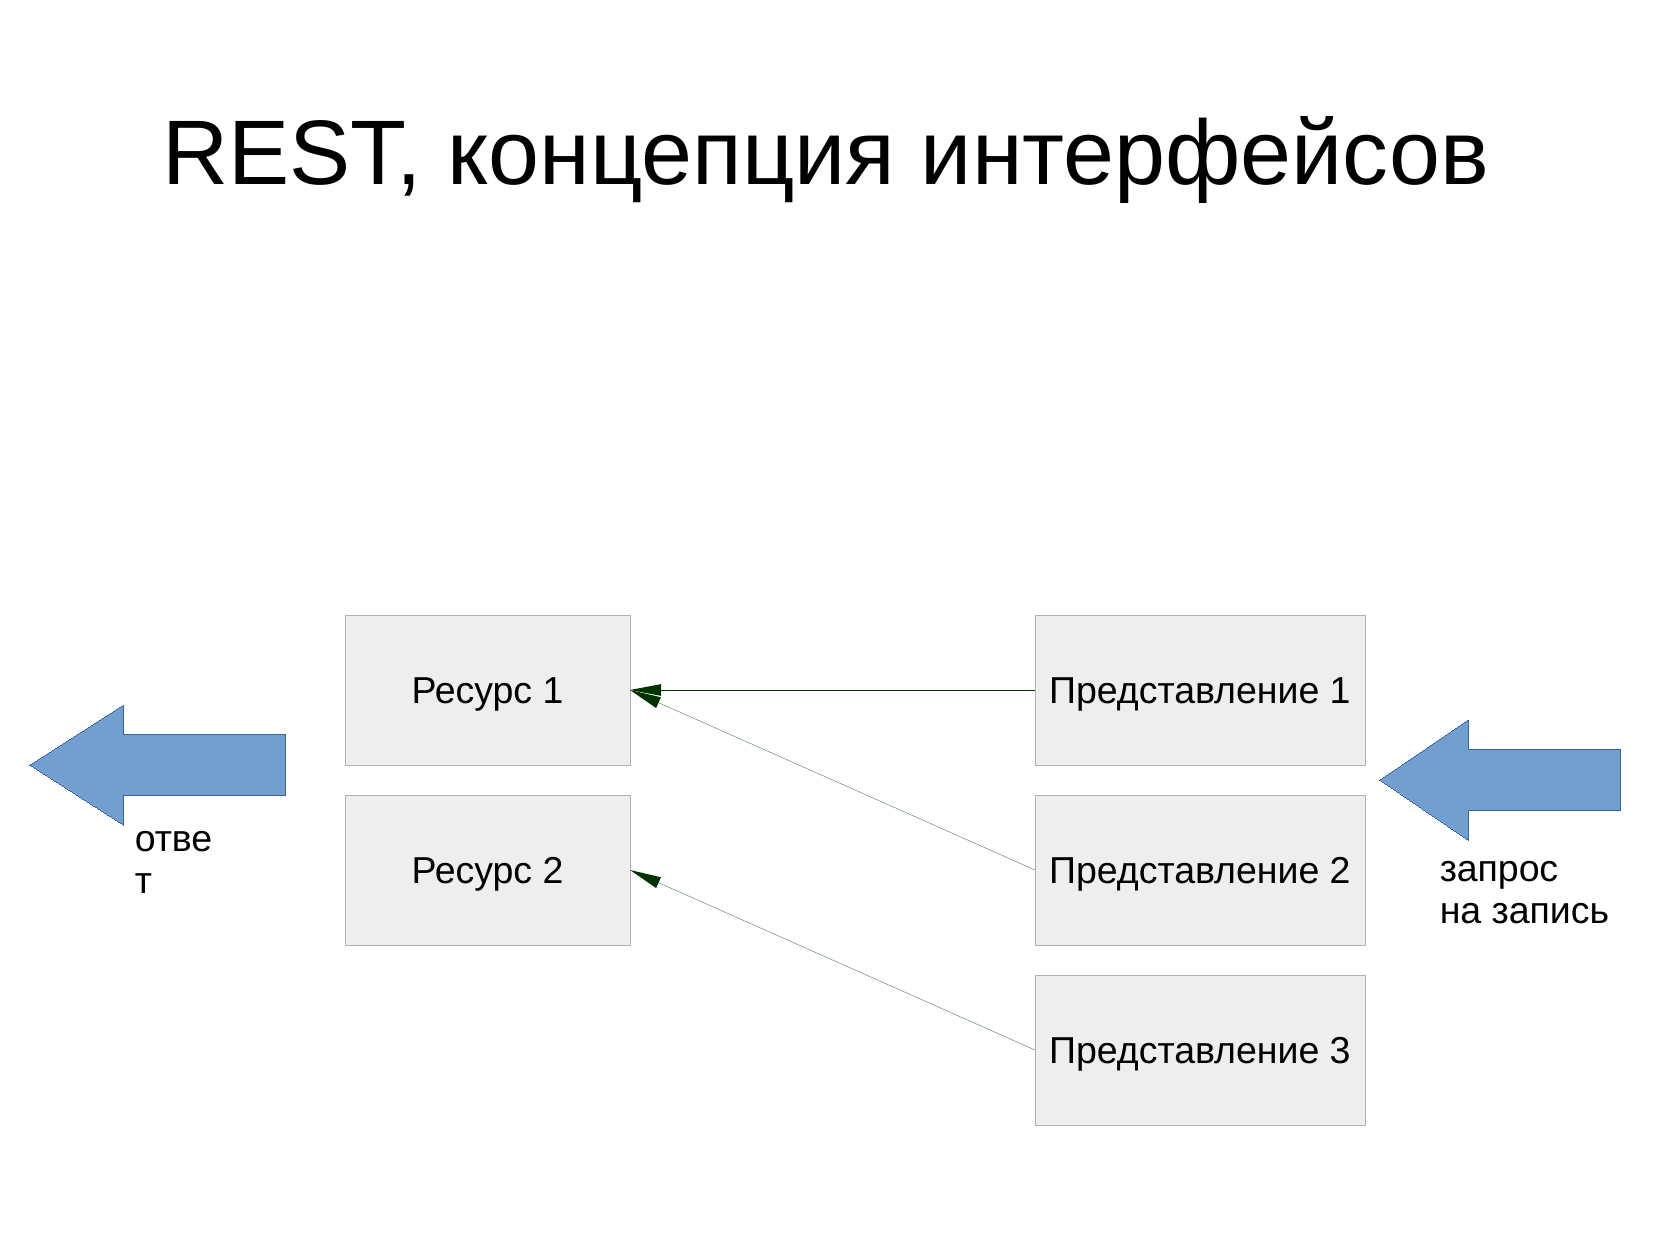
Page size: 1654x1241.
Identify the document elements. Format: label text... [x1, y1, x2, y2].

text_box Представление 3 [1035, 975, 1366, 1126]
text_box [1379, 720, 1621, 840]
text_box Представление 2 [1035, 795, 1366, 946]
text_box Ресурс 1 [345, 615, 631, 766]
title REST, концепция интерфейсов [82, 49, 1571, 257]
text_box запрос на запись [1425, 840, 1625, 939]
text_box [29, 705, 286, 823]
text_box Ресурс 2 [345, 795, 631, 946]
text_box Представление 1 [1035, 615, 1366, 766]
text_box ответ [120, 810, 243, 867]
